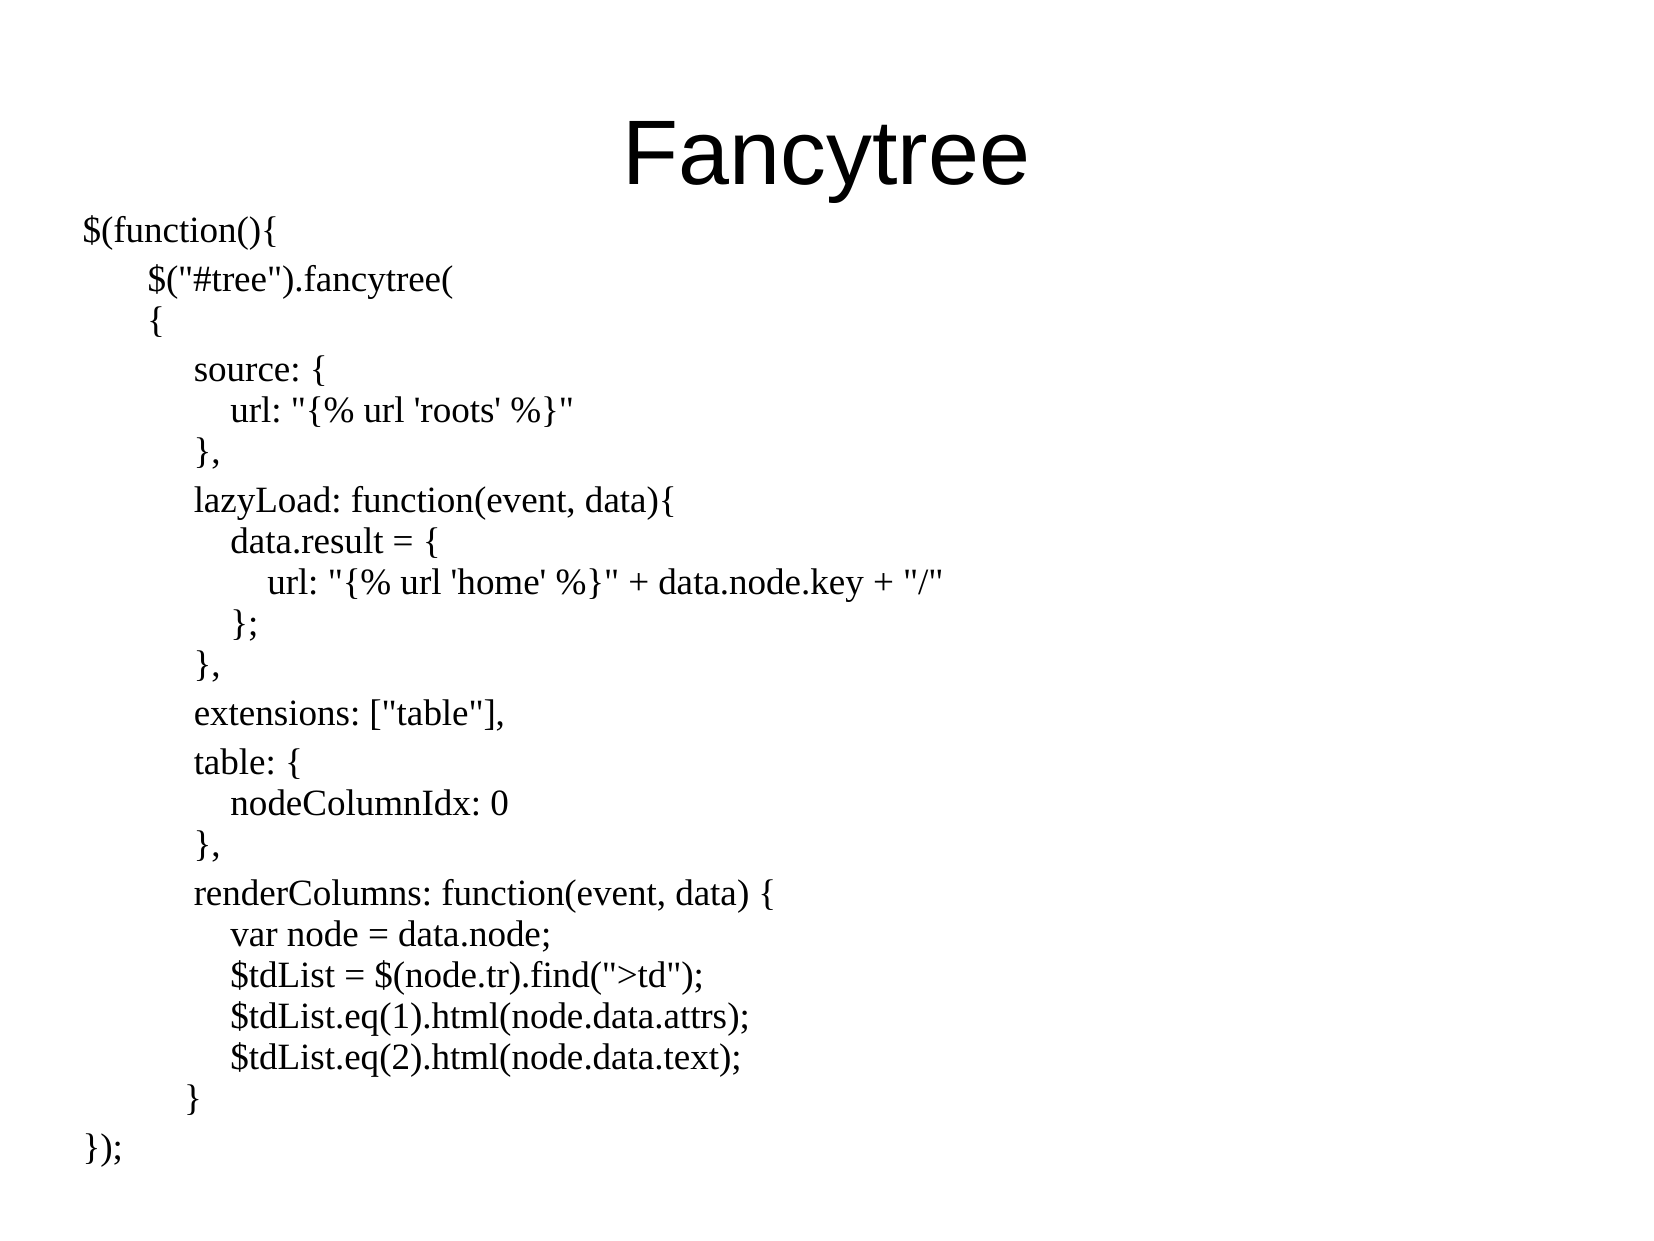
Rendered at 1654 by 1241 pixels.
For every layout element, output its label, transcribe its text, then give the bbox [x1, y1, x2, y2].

list $(function(){ $("#tree").fancytree( { source: { url: "{% url 'roots' %}" }, lazyLoad: function(event, data){ data.result = { url: "{% url 'home' %}" + data.node.key + "/" }; }, extensions: ["table"], table: { nodeColumnIdx: 0 }, renderColumns: function(event, data) { var node = data.node; $tdList = $(node.tr).find(">td"); $tdList.eq(1).html(node.data.attrs); $tdList.eq(2).html(node.data.text); } }); [82, 210, 1571, 1171]
title Fancytree [82, 49, 1571, 210]
